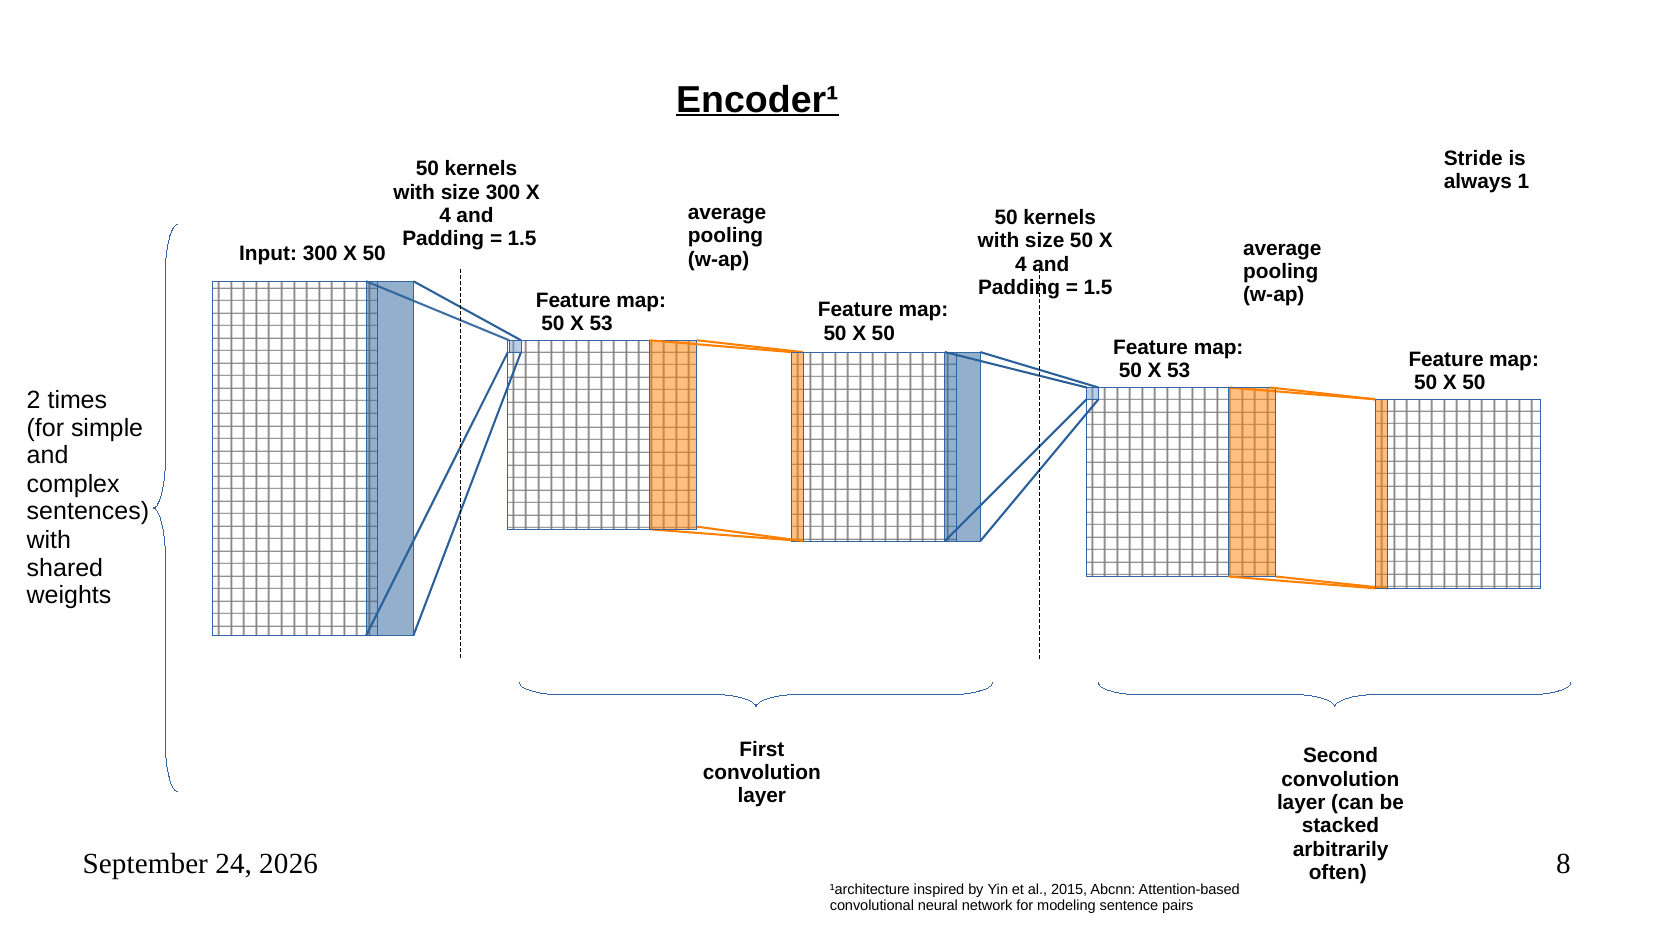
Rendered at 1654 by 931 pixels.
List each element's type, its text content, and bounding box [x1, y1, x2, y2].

text_box Input: 300 X 50 [224, 233, 402, 273]
text_box Stride is always 1 [1429, 139, 1607, 201]
text_box Feature map: 50 X 50 [1393, 340, 1571, 409]
text_box Encoder¹ [661, 70, 1170, 128]
text_box average pooling (w-ap) [673, 193, 851, 279]
text_box Feature map: 50 X 53 [521, 281, 699, 343]
text_box ¹architecture inspired by Yin et al., 2015, Abcnn: Attention-based convolutional neural network for modeling sentence pairs [814, 874, 1312, 922]
text_box [953, 352, 981, 359]
text_box 50 kernels with size 300 X 4 and Padding = 1.5 [377, 149, 556, 258]
text_box [947, 508, 981, 542]
text_box 50 kernels with size 50 X 4 and Padding = 1.5 [956, 198, 1134, 307]
text_box Second convolution layer (can be stacked arbitrarily often) [1251, 736, 1430, 892]
text_box average pooling (w-ap) [1228, 228, 1406, 314]
text_box Feature map: 50 X 50 [803, 290, 981, 353]
text_box Feature map: 50 X 53 [1098, 328, 1276, 397]
text_box 2 times (for simple and complex sentences) with shared weights [11, 377, 166, 645]
text_box First convolution layer [673, 730, 851, 815]
text_box [507, 340, 697, 530]
text_box [1086, 387, 1276, 577]
text_box [212, 281, 414, 636]
text_box [1375, 399, 1541, 589]
text_box [791, 352, 981, 542]
